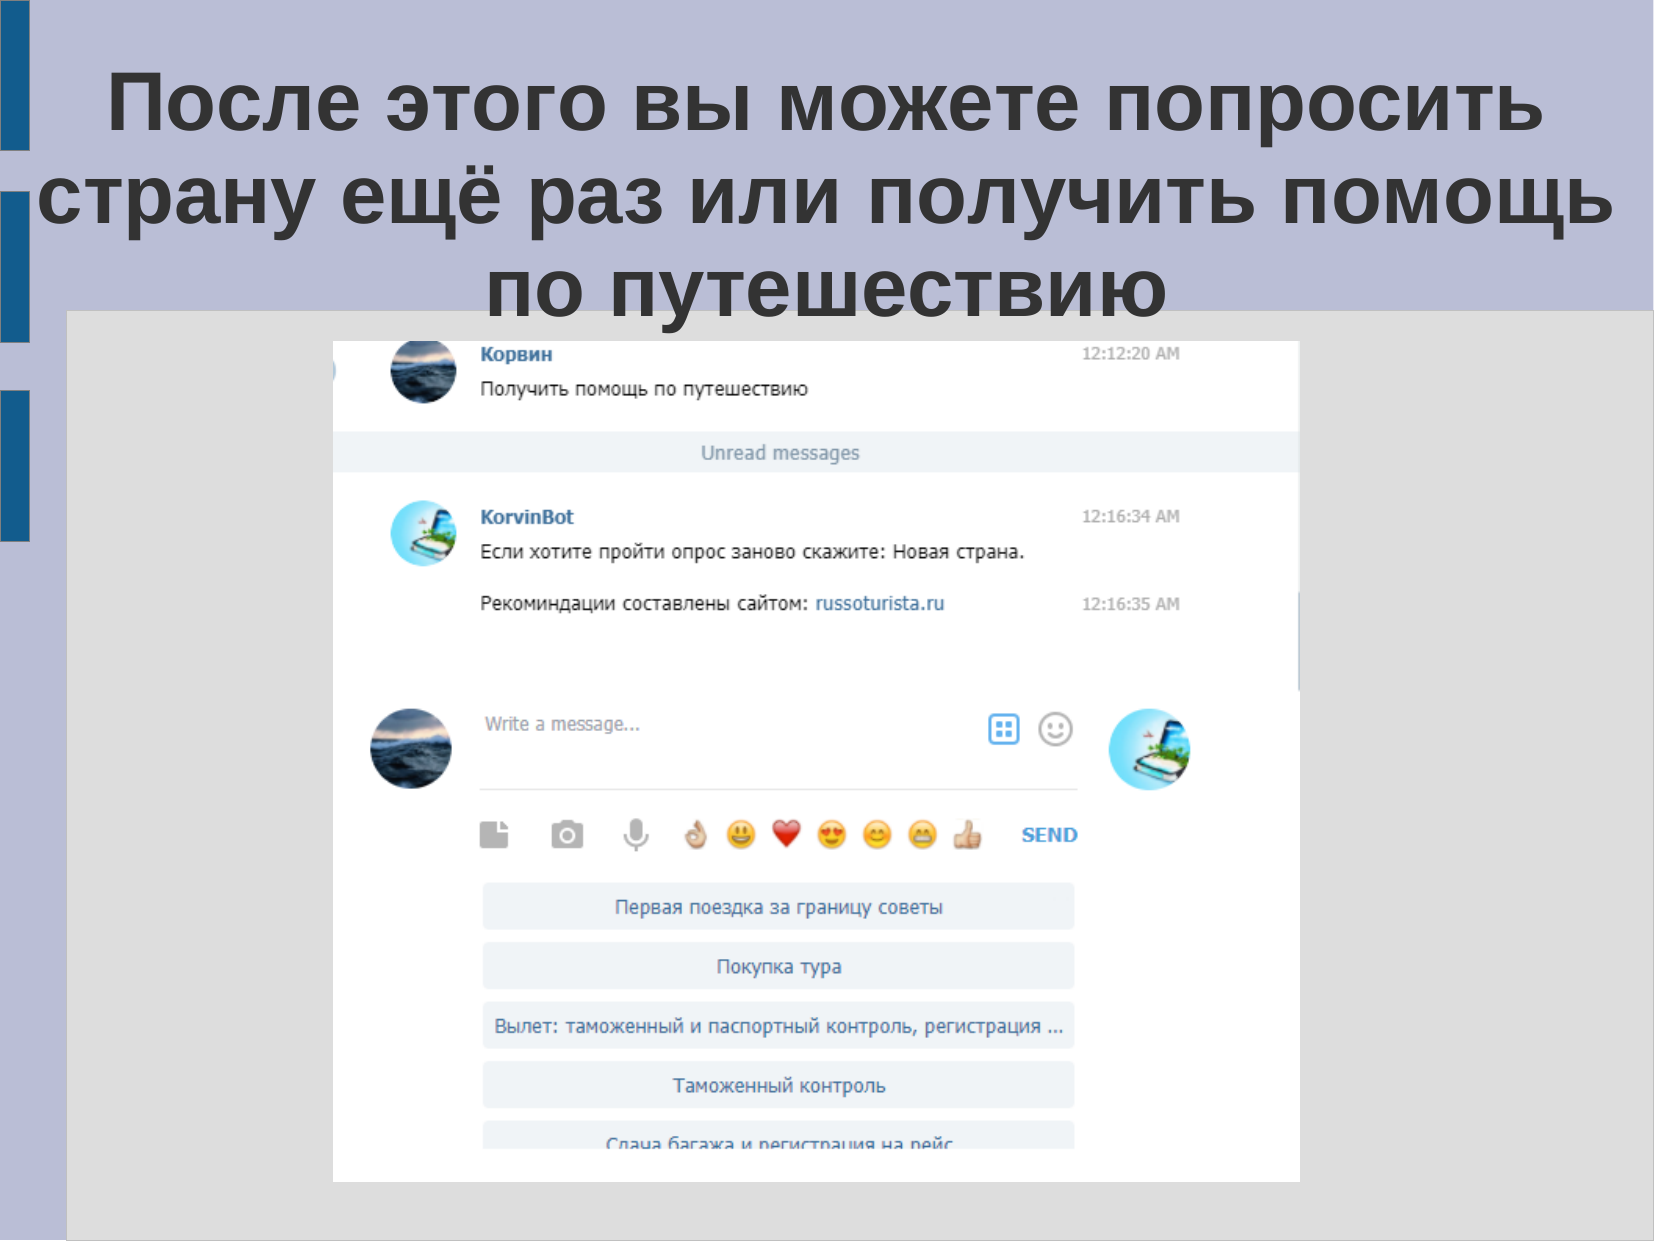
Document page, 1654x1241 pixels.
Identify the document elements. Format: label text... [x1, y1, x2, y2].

title После этого вы можете попросить страну ещё раз или получить помощь по путешествию [0, 8, 1654, 381]
picture [333, 341, 1300, 1182]
